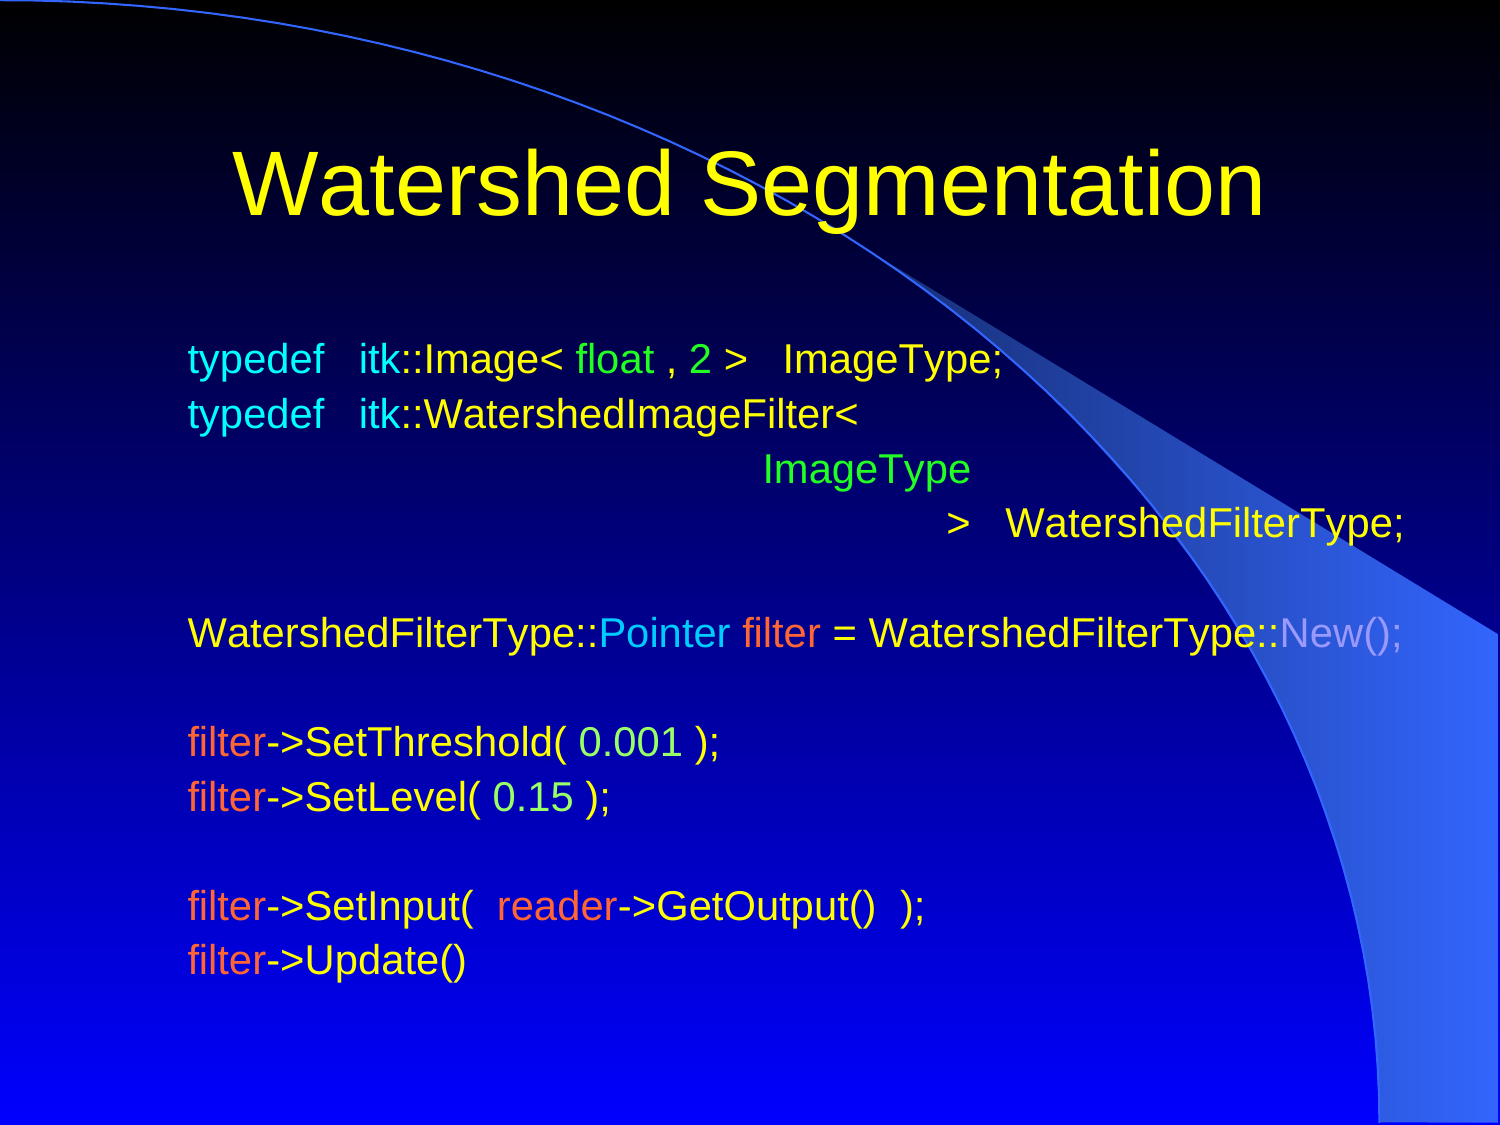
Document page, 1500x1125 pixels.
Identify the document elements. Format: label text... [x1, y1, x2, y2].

title Watershed Segmentation [112, 72, 1388, 300]
text_box typedef itk::Image< float , 2 > ImageType; typedef itk::WatershedImageFilter< ImageType > WatershedFilterType; WatershedFilterType::Pointer filter = WatershedFilterType::New(); filter->SetThreshold( 0.001 ); filter->SetLevel( 0.15 ); filter->SetInput( reader->GetOutput() ); filter->Update() [187, 339, 1500, 984]
